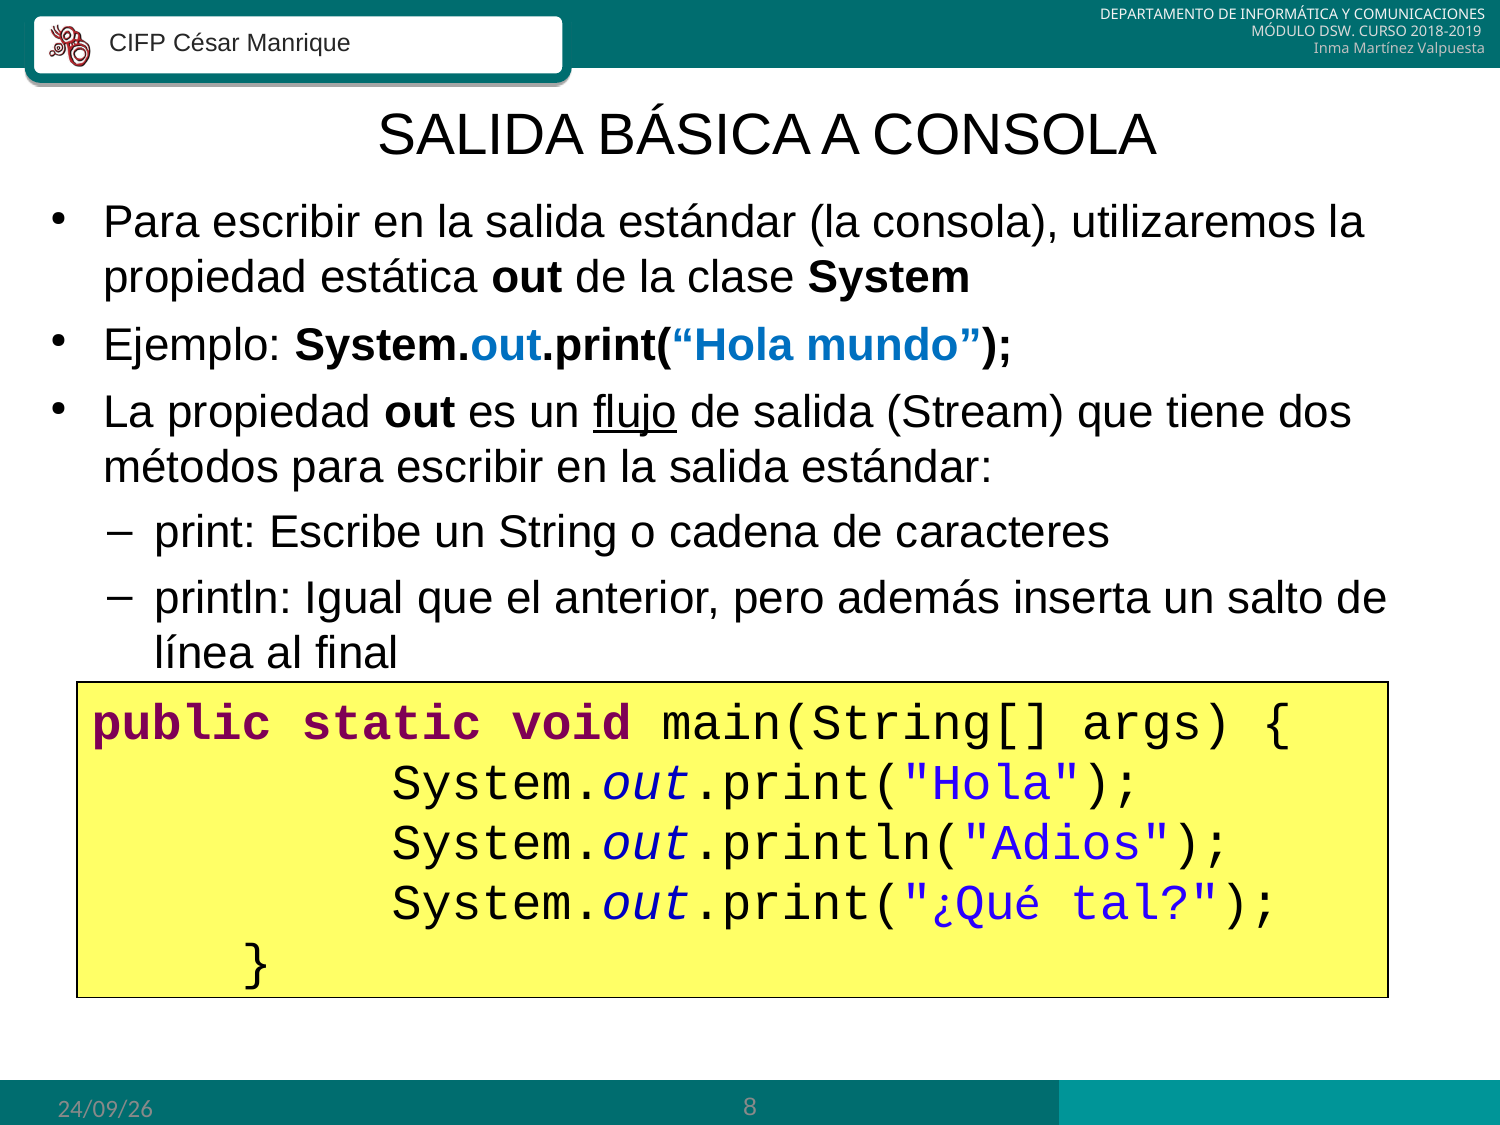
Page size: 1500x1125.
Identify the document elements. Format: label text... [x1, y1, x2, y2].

list Para escribir en la salida estándar (la consola), utilizaremos la propiedad estática out de la clase System Ejemplo: System.out.print(“Hola mundo”); La propiedad out es un flujo de salida (Stream) que tiene dos métodos para escribir en la salida estándar: print: Escribe un String o cadena de caracteres println: Igual que el anterior, pero además inserta un salto de línea al final [17, 184, 1483, 1059]
picture [47, 23, 93, 67]
text_box <número> [512, 1082, 988, 1125]
title SALIDA BÁSICA A CONSOLA [17, 90, 1483, 173]
text_box 18/09/18 [42, 1085, 344, 1125]
text_box public static void main(String[] args) { System.out.print("Hola"); System.out.println("Adios"); System.out.print("¿Qué tal?"); } [76, 681, 1388, 998]
